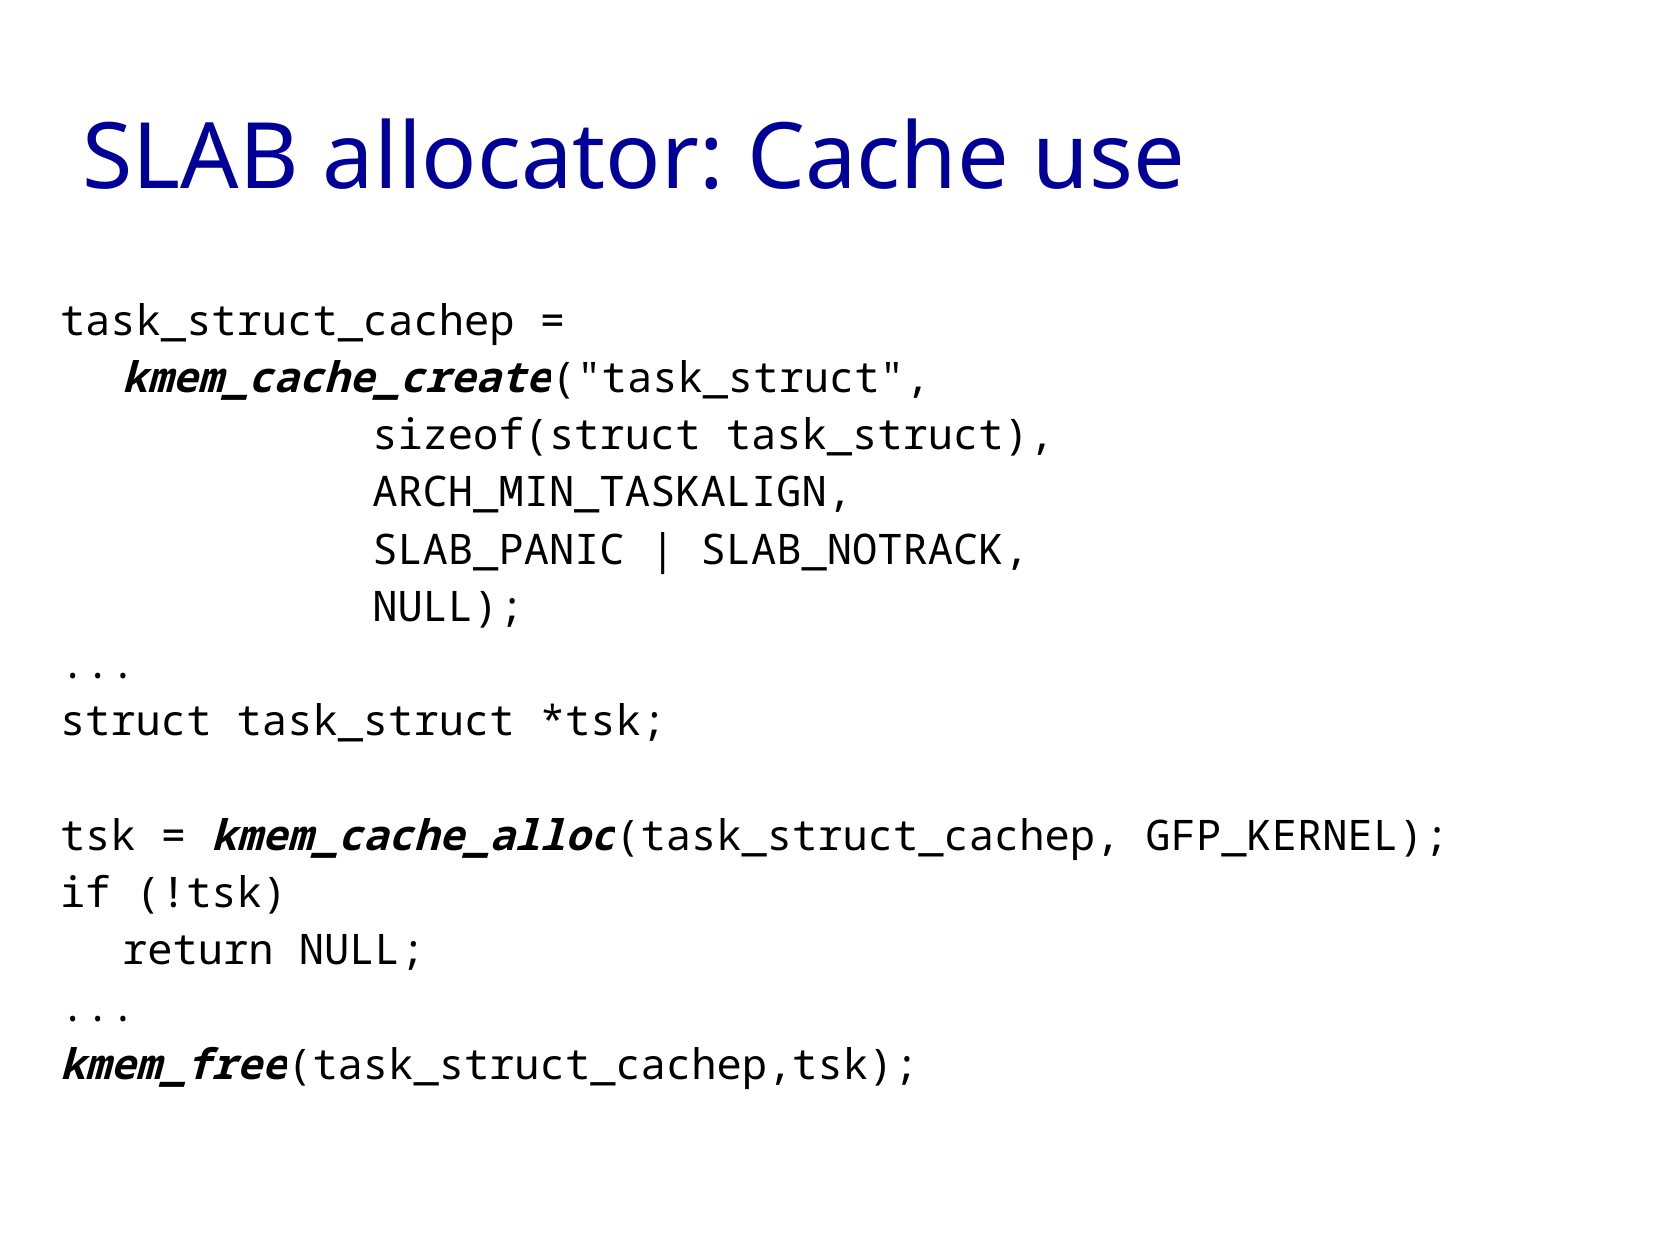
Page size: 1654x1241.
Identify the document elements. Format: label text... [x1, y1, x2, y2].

list task_struct_cachep = kmem_cache_create("task_struct", sizeof(struct task_struct), ARCH_MIN_TASKALIGN, SLAB_PANIC | SLAB_NOTRACK, NULL); ... struct task_struct *tsk; tsk = kmem_cache_alloc(task_struct_cachep, GFP_KERNEL); if (!tsk) return NULL; ... kmem_free(task_struct_cachep,tsk); [60, 290, 1571, 1096]
title SLAB allocator: Cache use [82, 49, 1571, 257]
